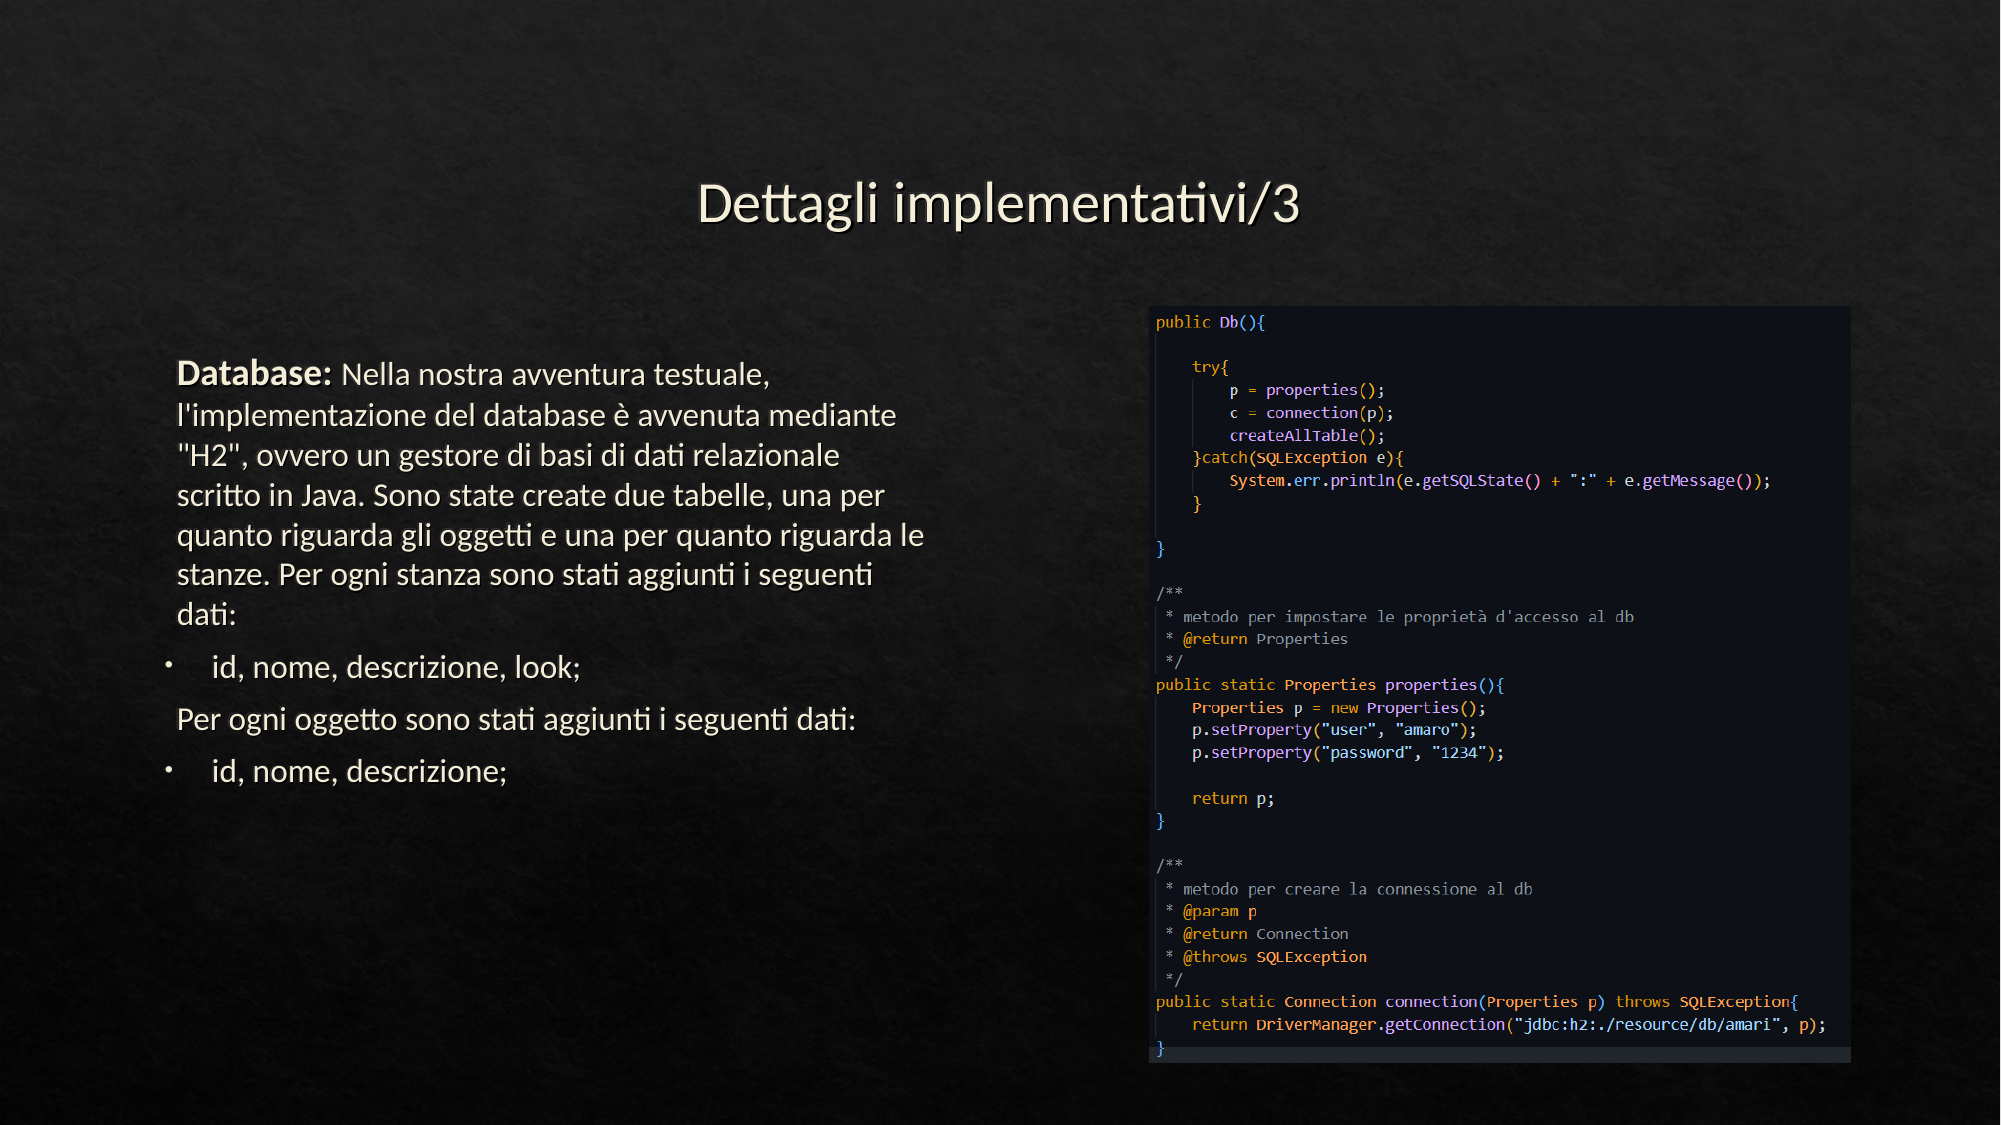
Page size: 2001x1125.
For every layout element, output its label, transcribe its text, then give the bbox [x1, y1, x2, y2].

list Database: Nella nostra avventura testuale, l'implementazione del database è avvenuta mediante "H2", ovvero un gestore di basi di dati relazionale scritto in Java. Sono state create due tabelle, una per quanto riguarda gli oggetti e una per quanto riguarda le stanze. Per ogni stanza sono stati aggiunti i seguenti dati: id, nome, descrizione, look; Per ogni oggetto sono stati aggiunti i seguenti dati: id, nome, descrizione; [149, 340, 947, 935]
title Dettagli implementativi/3 [149, 99, 1849, 307]
picture [1149, 307, 1851, 1063]
